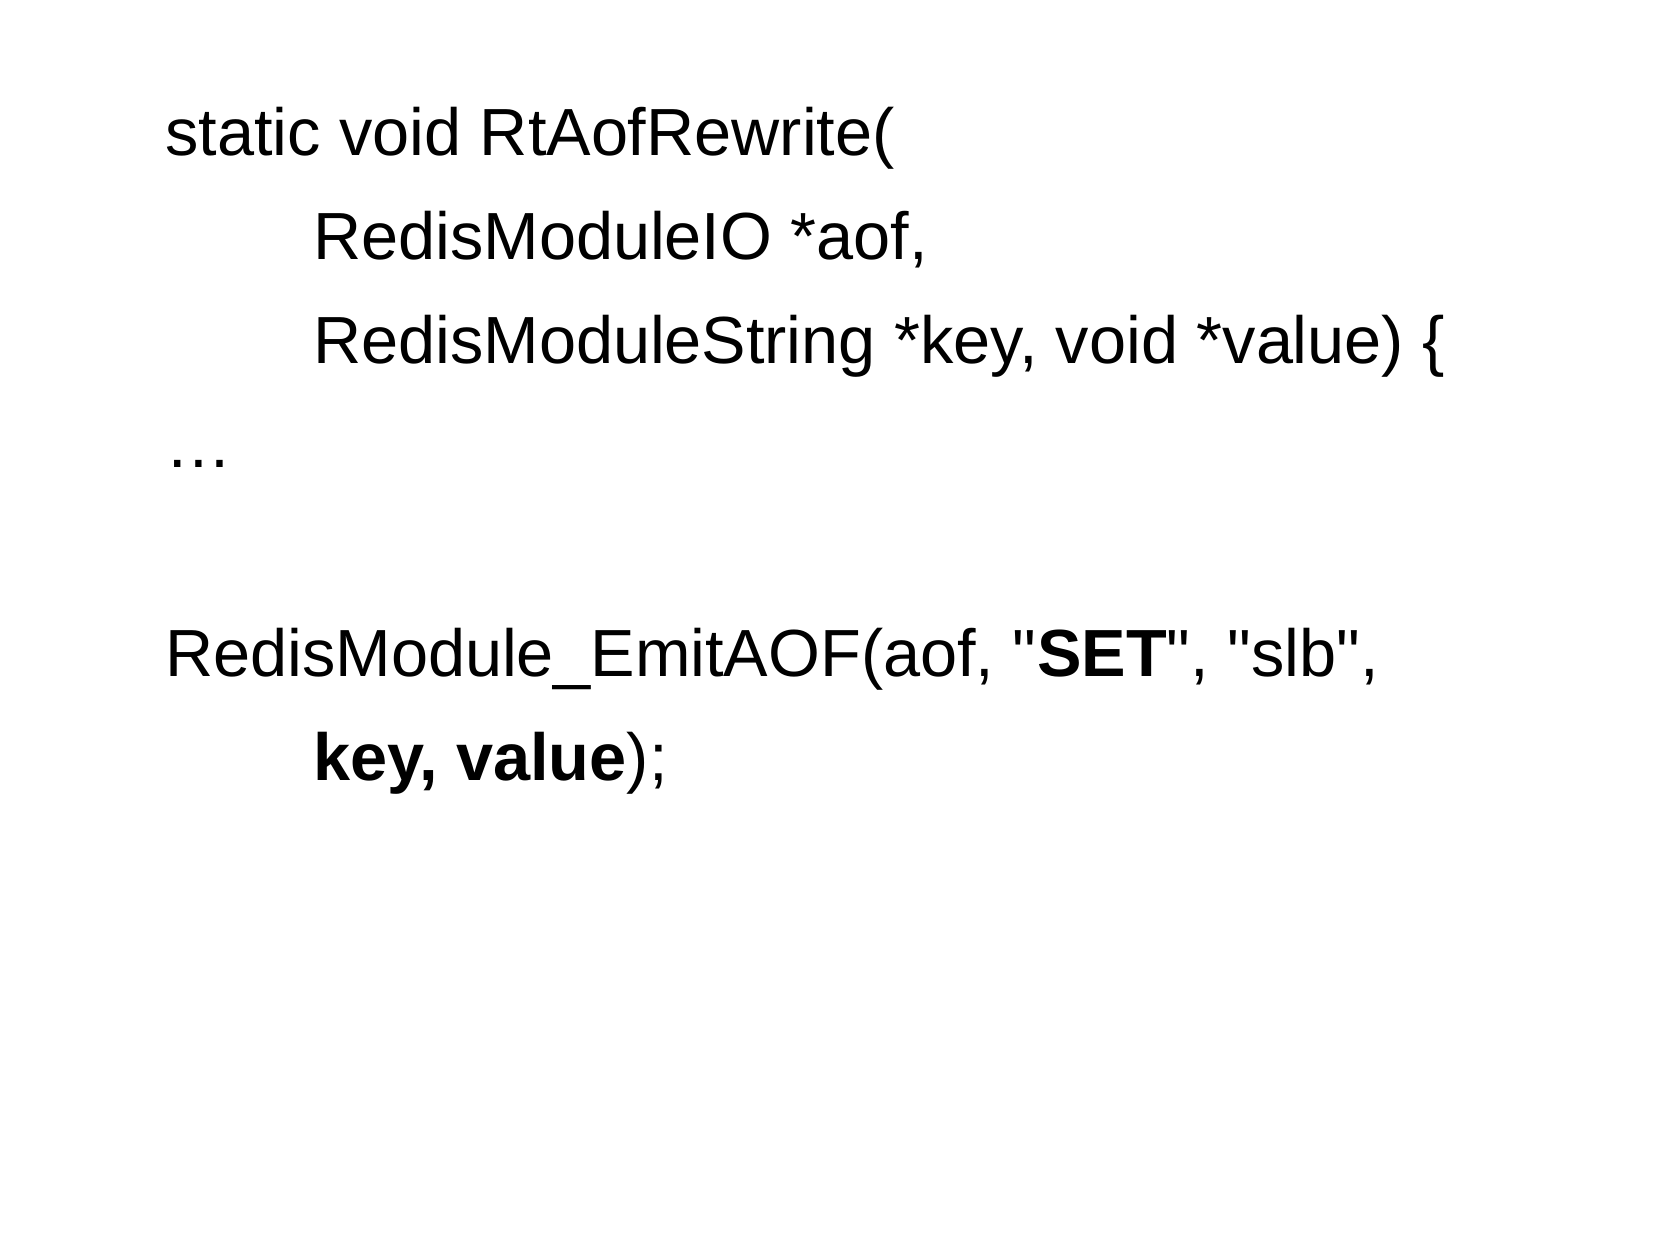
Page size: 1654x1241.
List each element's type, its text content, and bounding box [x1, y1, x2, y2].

list static void RtAofRewrite( RedisModuleIO *aof, RedisModuleString *key, void *value) { … RedisModule_EmitAOF(aof, "SET", "slb", key, value); [94, 94, 1583, 1158]
